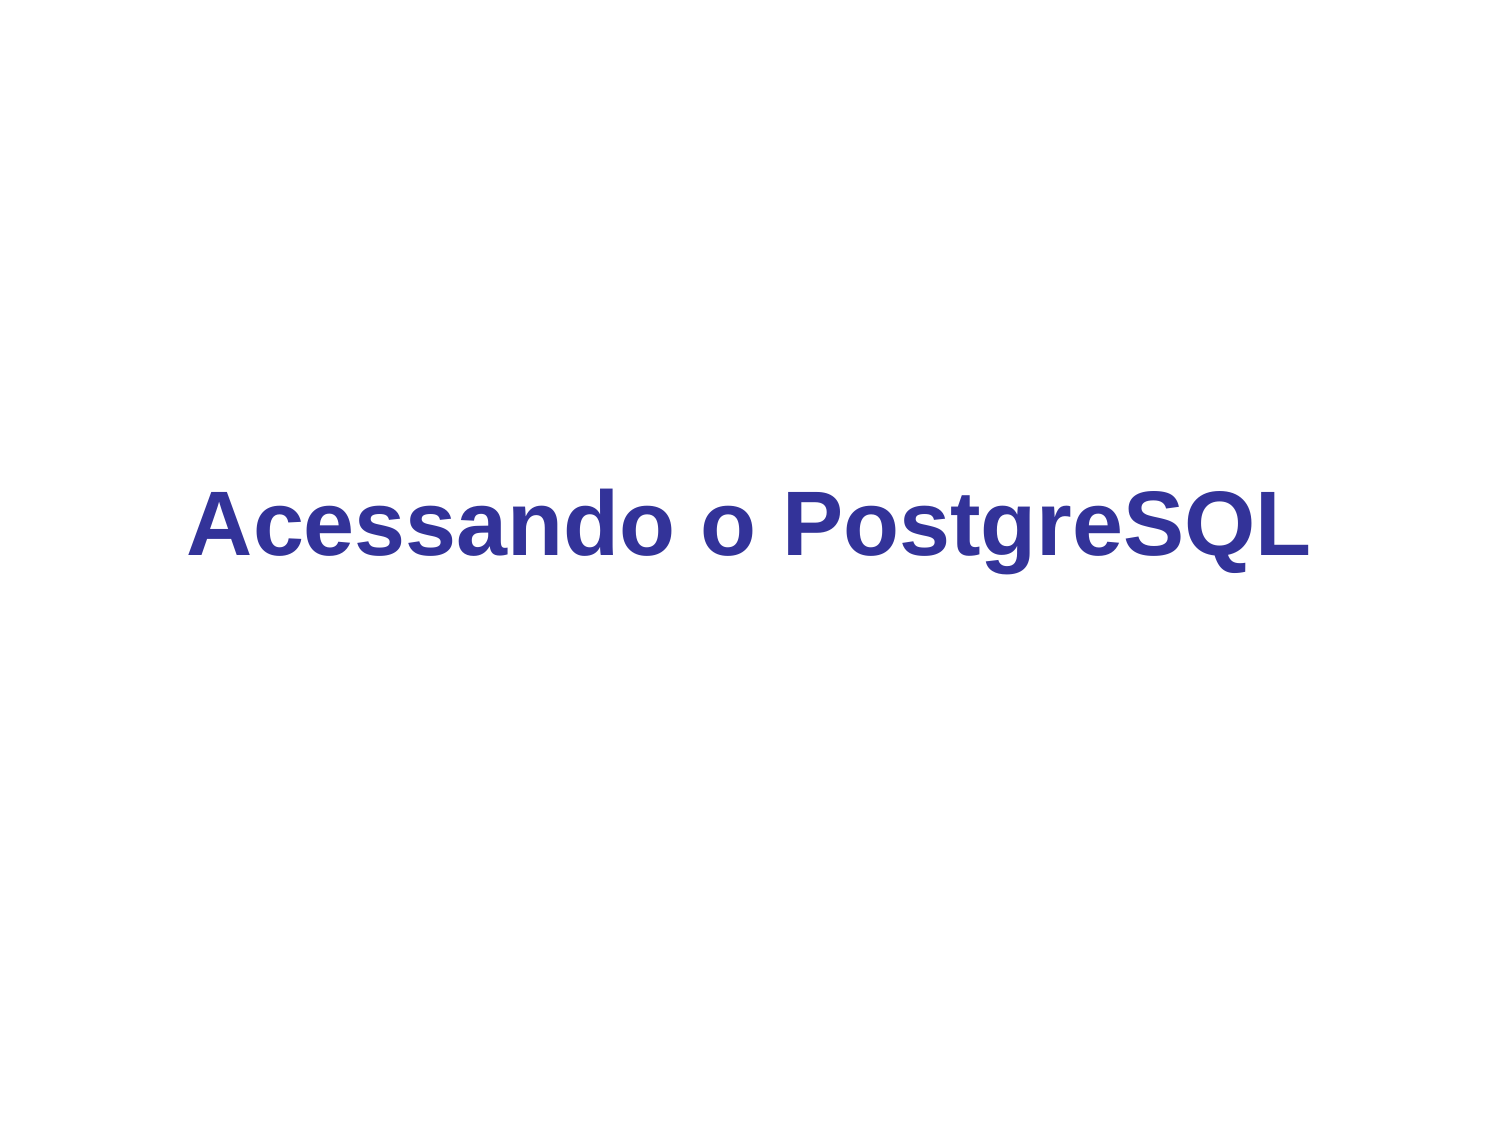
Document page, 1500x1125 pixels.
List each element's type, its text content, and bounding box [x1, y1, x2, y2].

text_box Acessando o PostgreSQL [53, 427, 1447, 610]
